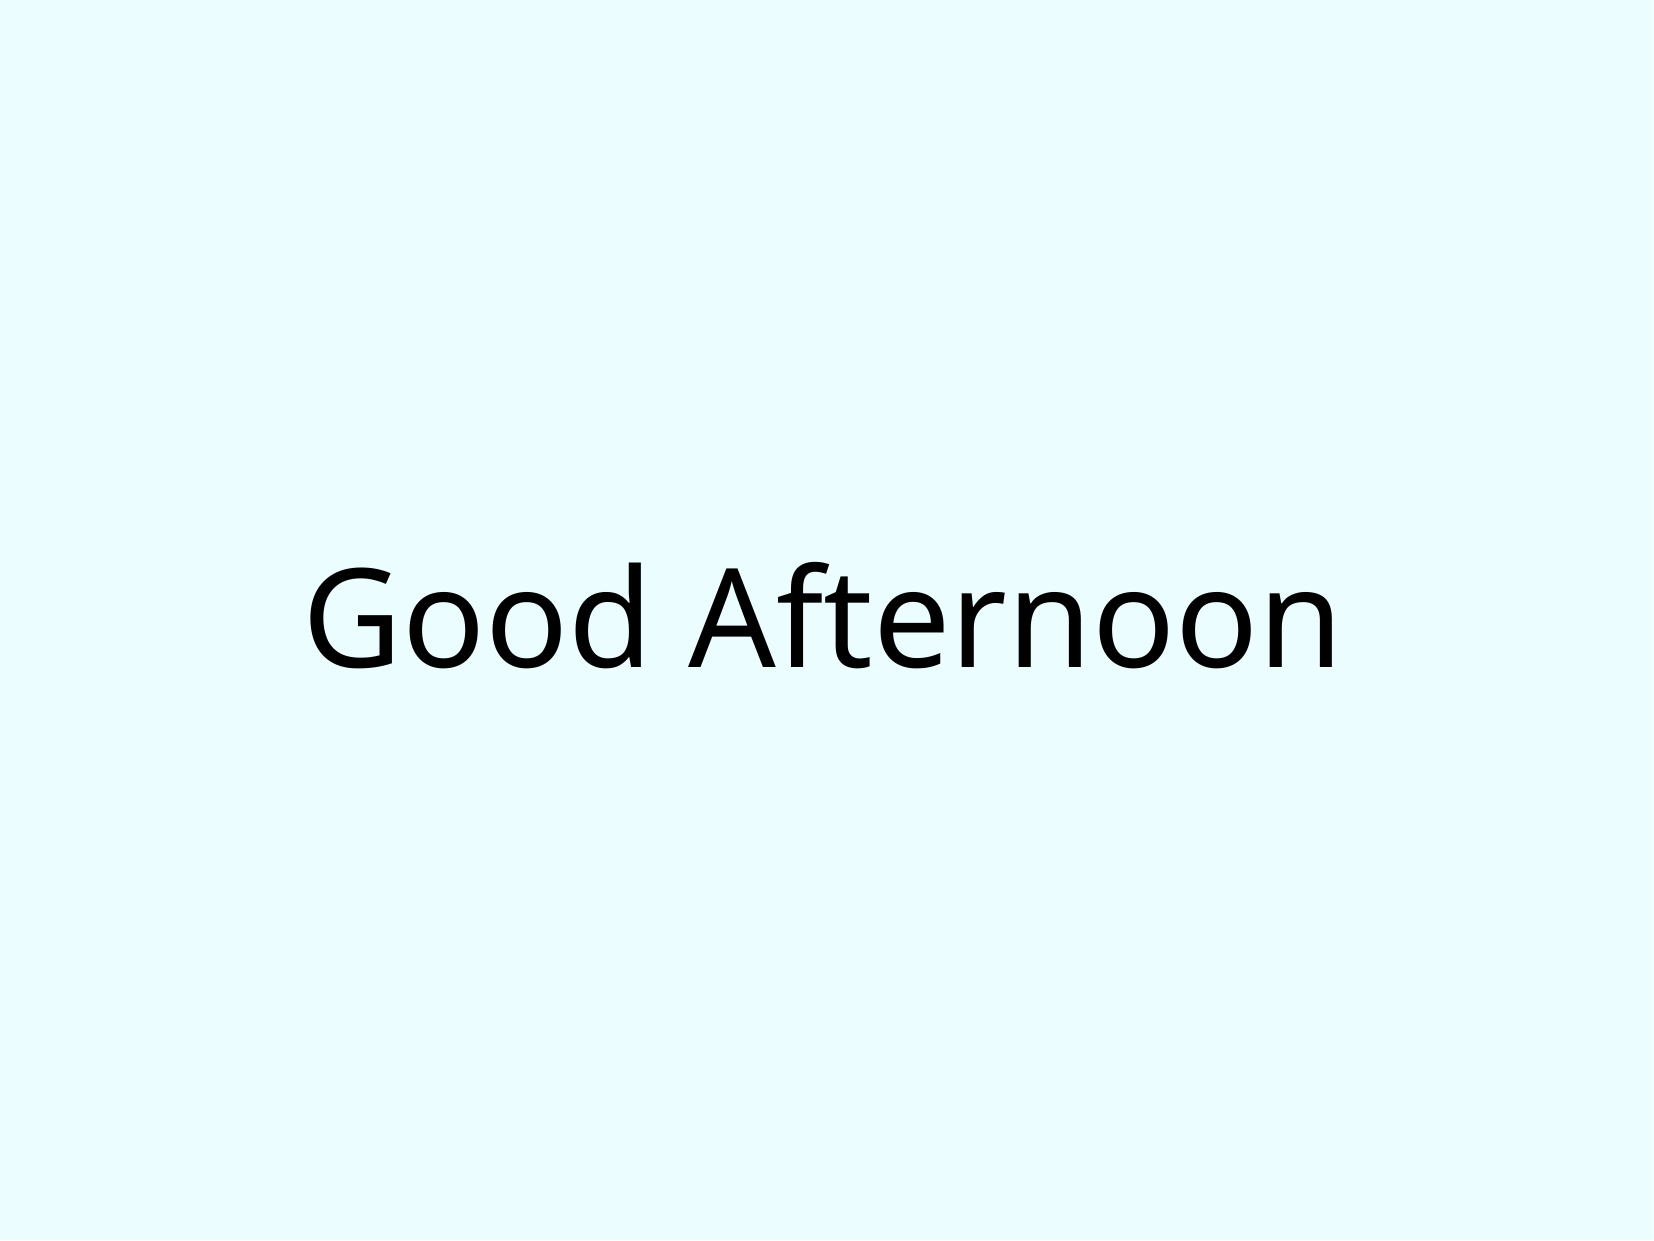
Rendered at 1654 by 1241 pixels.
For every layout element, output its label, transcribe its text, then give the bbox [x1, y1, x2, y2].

text_box Good Afternoon [79, 14, 1568, 1215]
